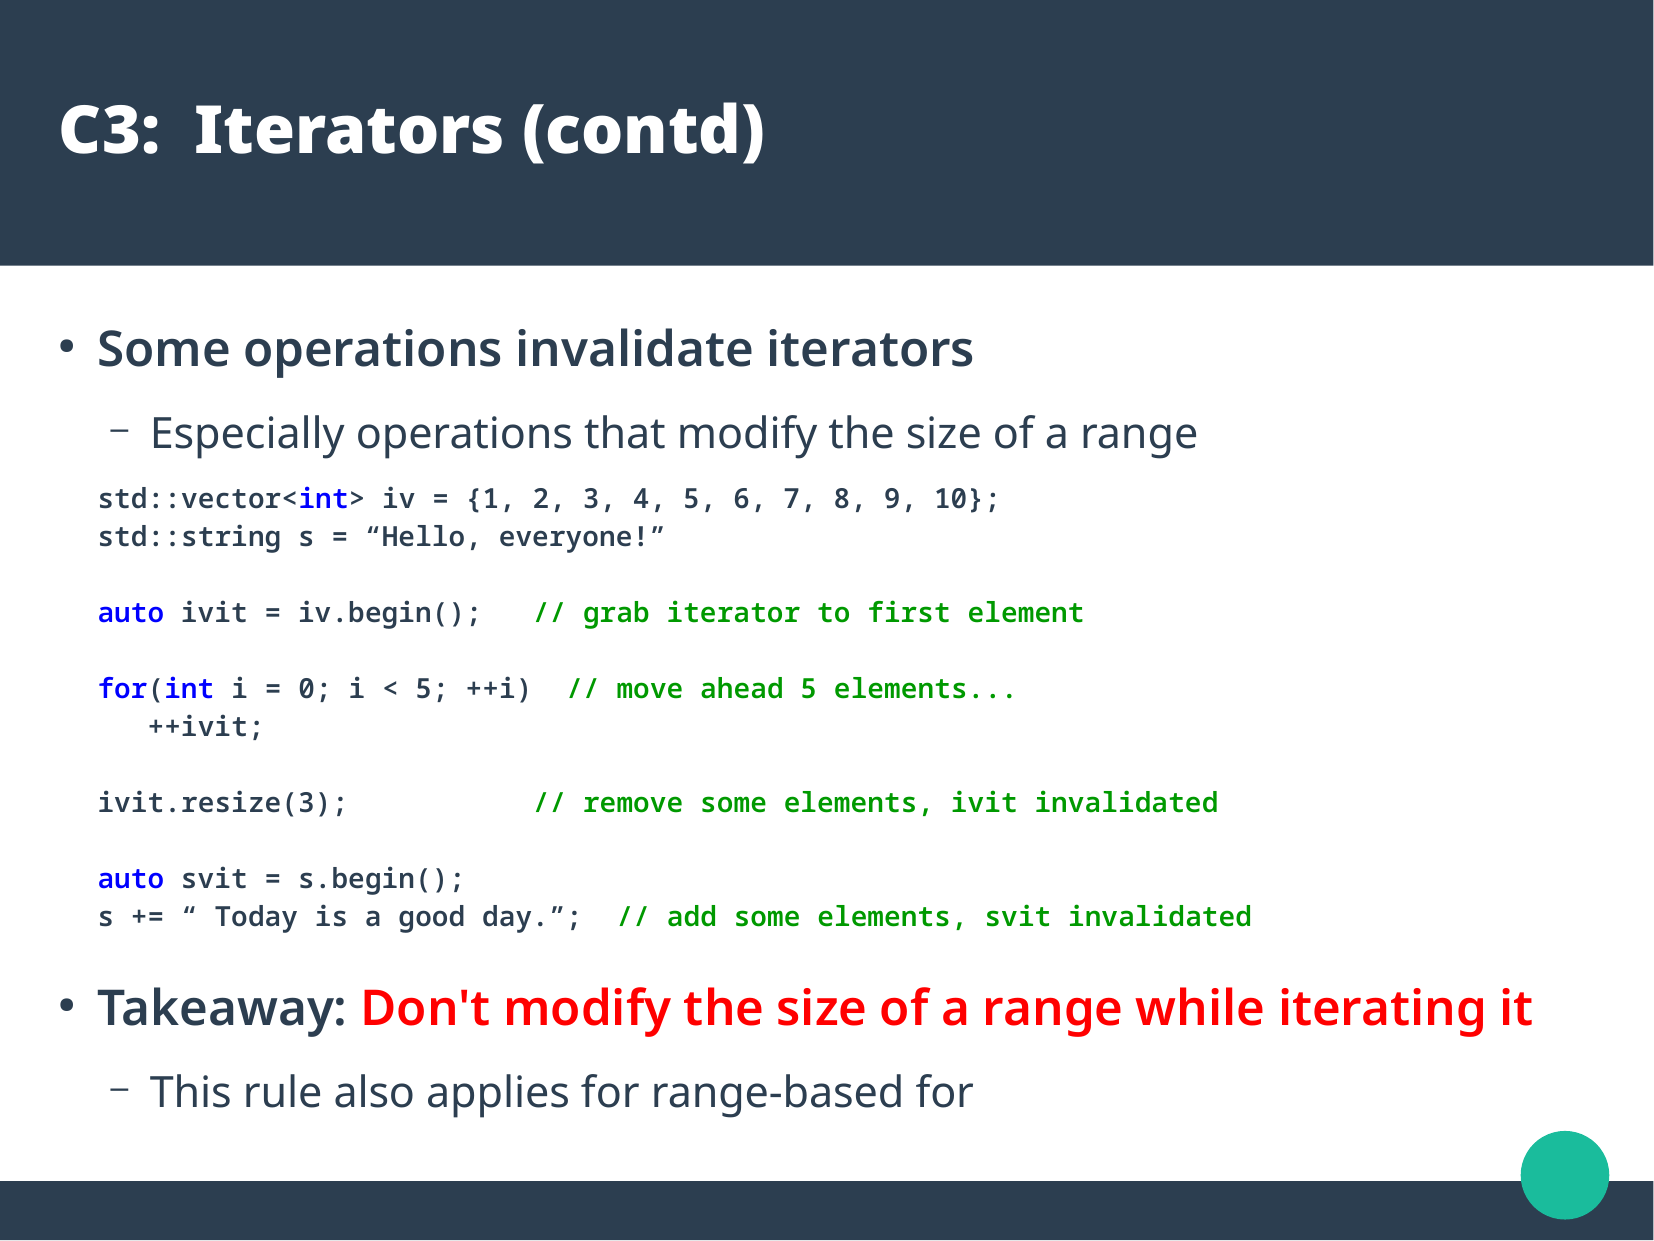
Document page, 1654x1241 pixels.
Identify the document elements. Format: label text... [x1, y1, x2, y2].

list Some operations invalidate iterators Especially operations that modify the size of a range std::vector<int> iv = {1, 2, 3, 4, 5, 6, 7, 8, 9, 10}; std::string s = “Hello, everyone!” auto ivit = iv.begin(); // grab iterator to first element for(int i = 0; i < 5; ++i) // move ahead 5 elements... ++ivit; ivit.resize(3); // remove some elements, ivit invalidated auto svit = s.begin(); s += “ Today is a good day.”; // add some elements, svit invalidated Takeaway: Don't modify the size of a range while iterating it This rule also applies for range-based for [45, 313, 1581, 1141]
title C3: Iterators (contd) [59, 49, 1595, 207]
